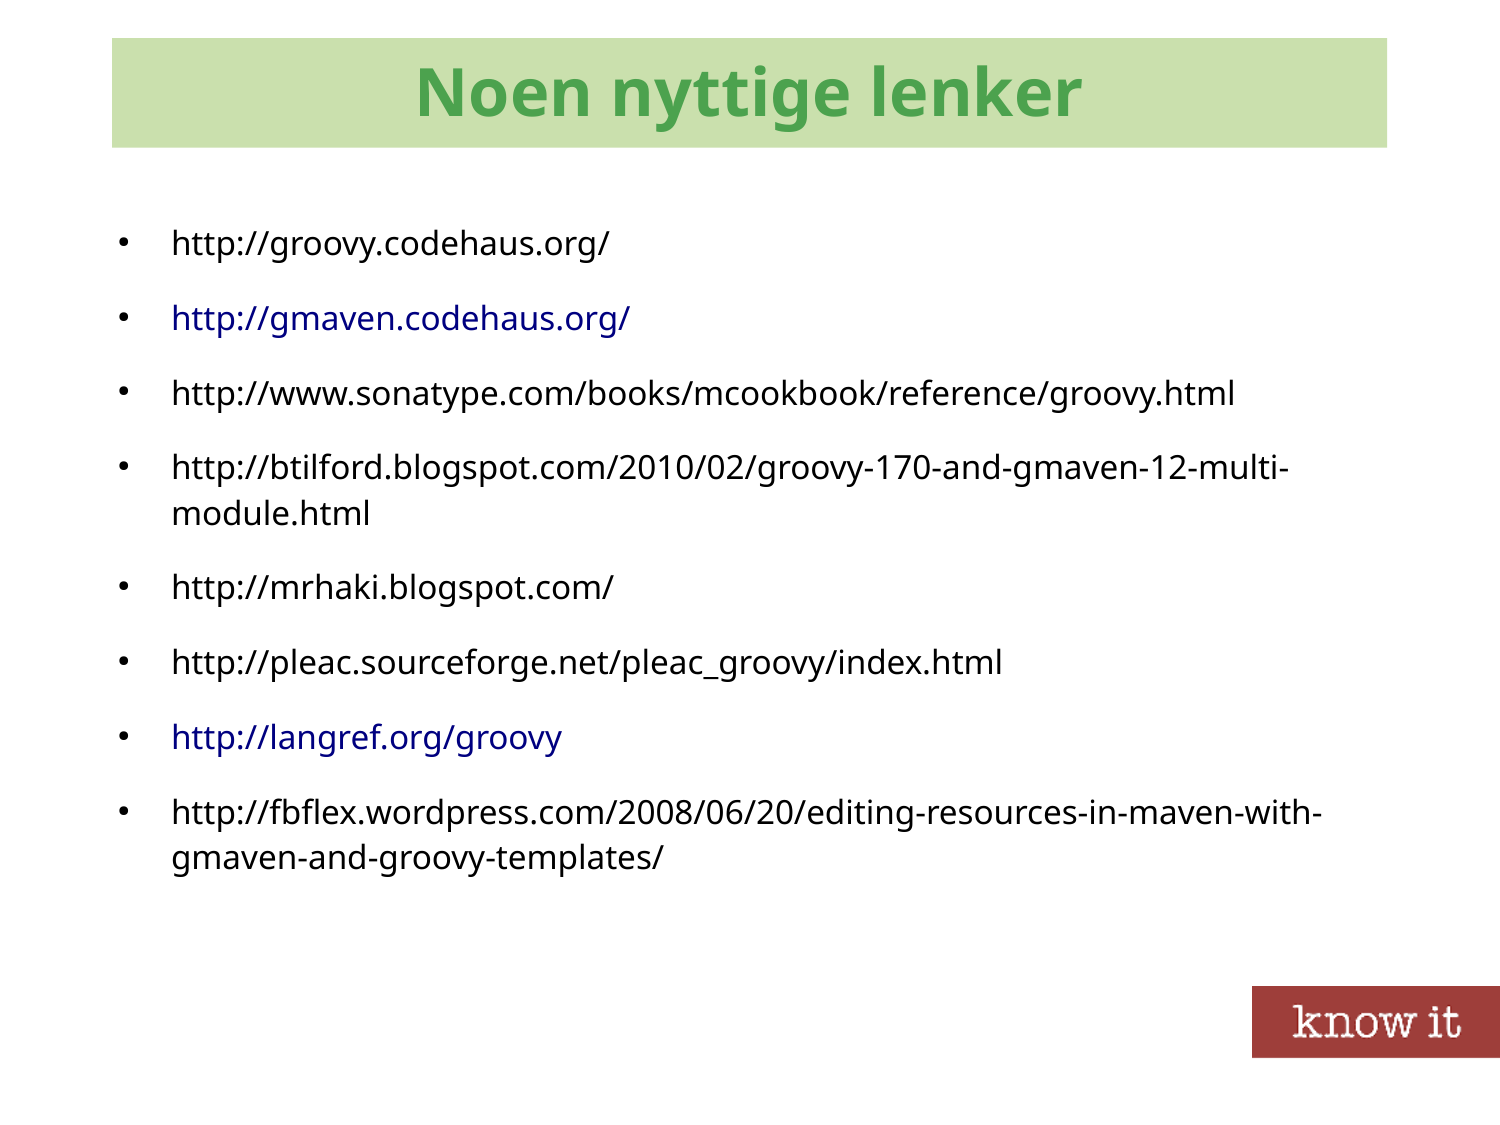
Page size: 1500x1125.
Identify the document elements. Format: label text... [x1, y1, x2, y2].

text_box Noen nyttige lenker [112, 38, 1388, 148]
list http://groovy.codehaus.org/ http://gmaven.codehaus.org/ http://www.sonatype.com/books/mcookbook/reference/groovy.html http://btilford.blogspot.com/2010/02/groovy-170-and-gmaven-12-multi-module.html http://mrhaki.blogspot.com/ http://pleac.sourceforge.net/pleac_groovy/index.html http://langref.org/groovy http://fbflex.wordpress.com/2008/06/20/editing-resources-in-maven-with-gmaven-and-groovy-templates/ [100, 220, 1360, 935]
picture [1252, 986, 1500, 1058]
